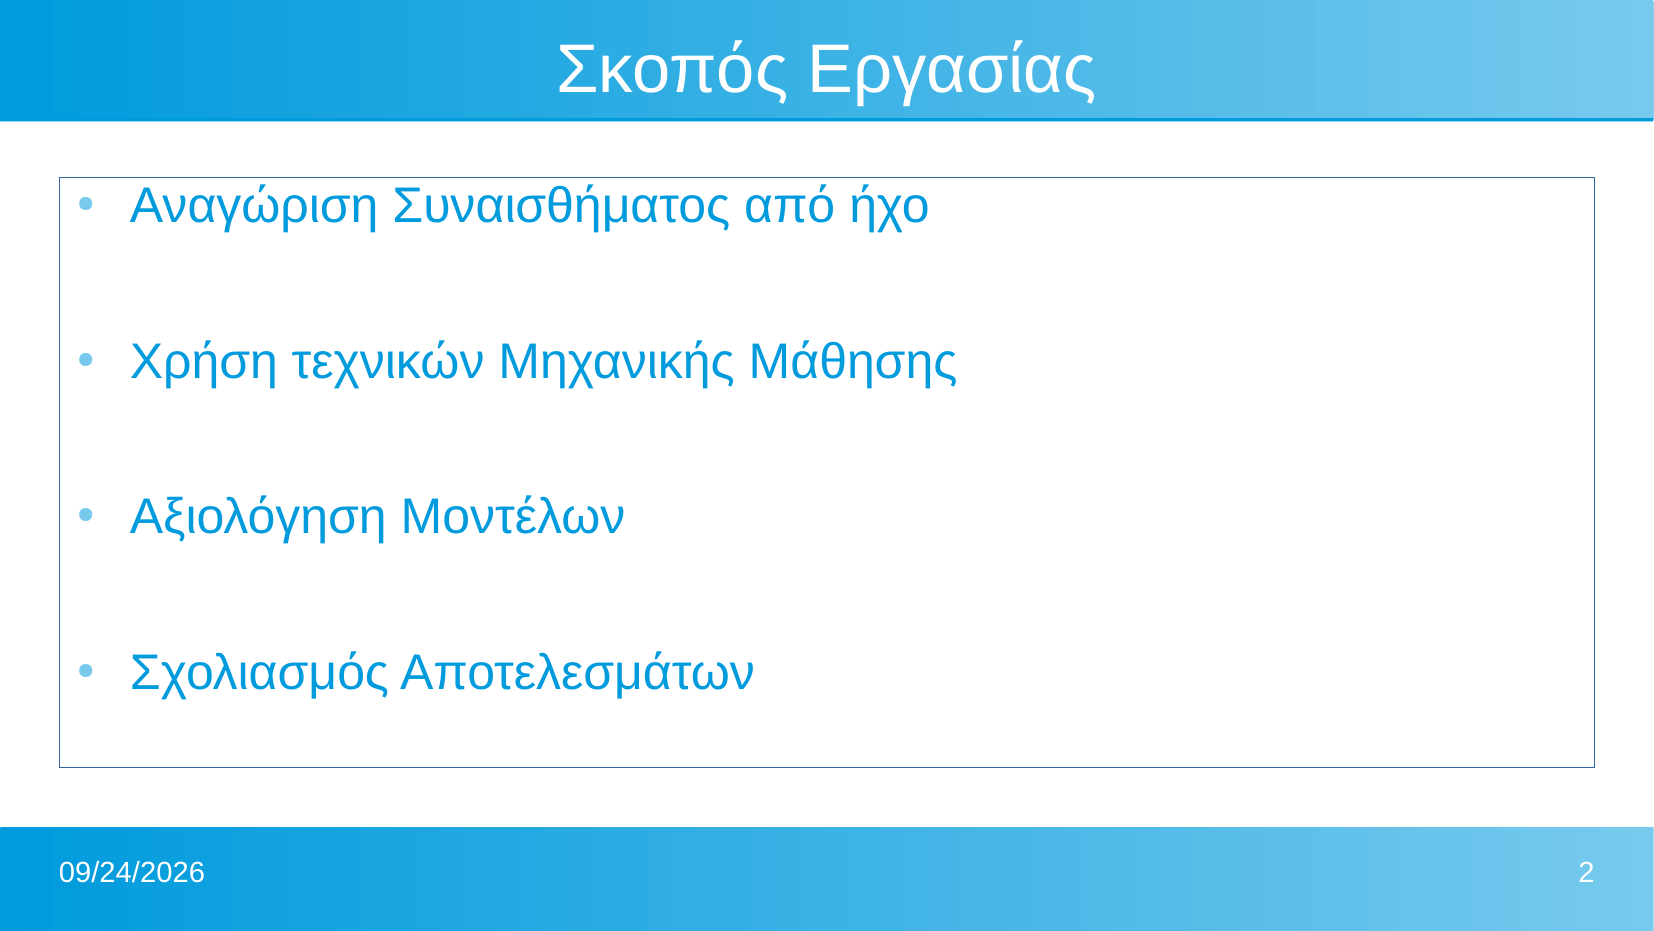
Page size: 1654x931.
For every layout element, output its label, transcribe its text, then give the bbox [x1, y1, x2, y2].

title Σκοπός Εργασίας [59, 29, 1595, 108]
list Αναγώριση Συναισθήματος από ήχο Χρήση τεχνικών Μηχανικής Μάθησης Αξιολόγηση Μοντέλων Σχολιασμός Αποτελεσμάτων [59, 177, 1595, 768]
